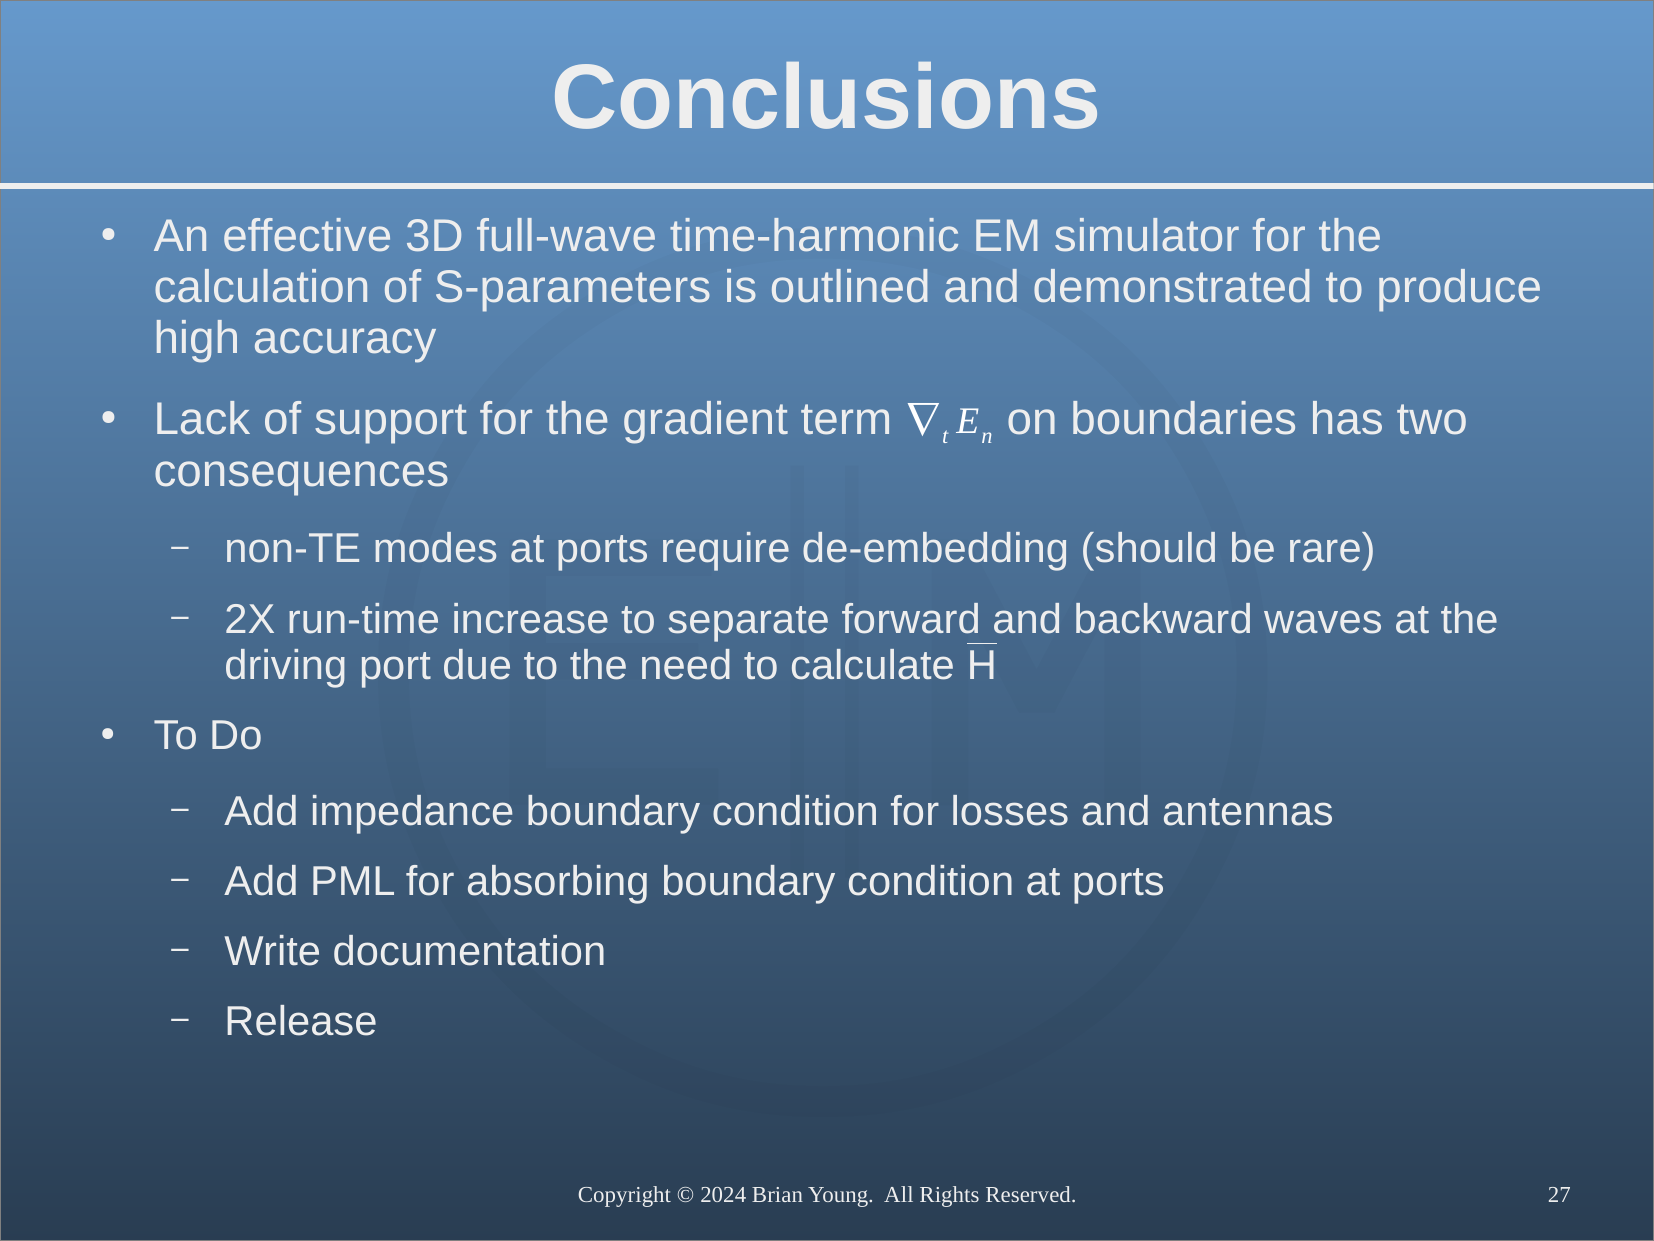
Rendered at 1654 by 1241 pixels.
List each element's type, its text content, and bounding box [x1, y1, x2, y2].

list An effective 3D full-wave time-harmonic EM simulator for the calculation of S-parameters is outlined and demonstrated to produce high accuracy Lack of support for the gradient term on boundaries has two consequences non-TE modes at ports require de-embedding (should be rare) 2X run-time increase to separate forward and backward waves at the driving port due to the need to calculate H To Do Add impedance boundary condition for losses and antennas Add PML for absorbing boundary condition at ports Write documentation Release [82, 210, 1571, 1156]
title Conclusions [82, 31, 1571, 163]
chart [900, 401, 999, 449]
